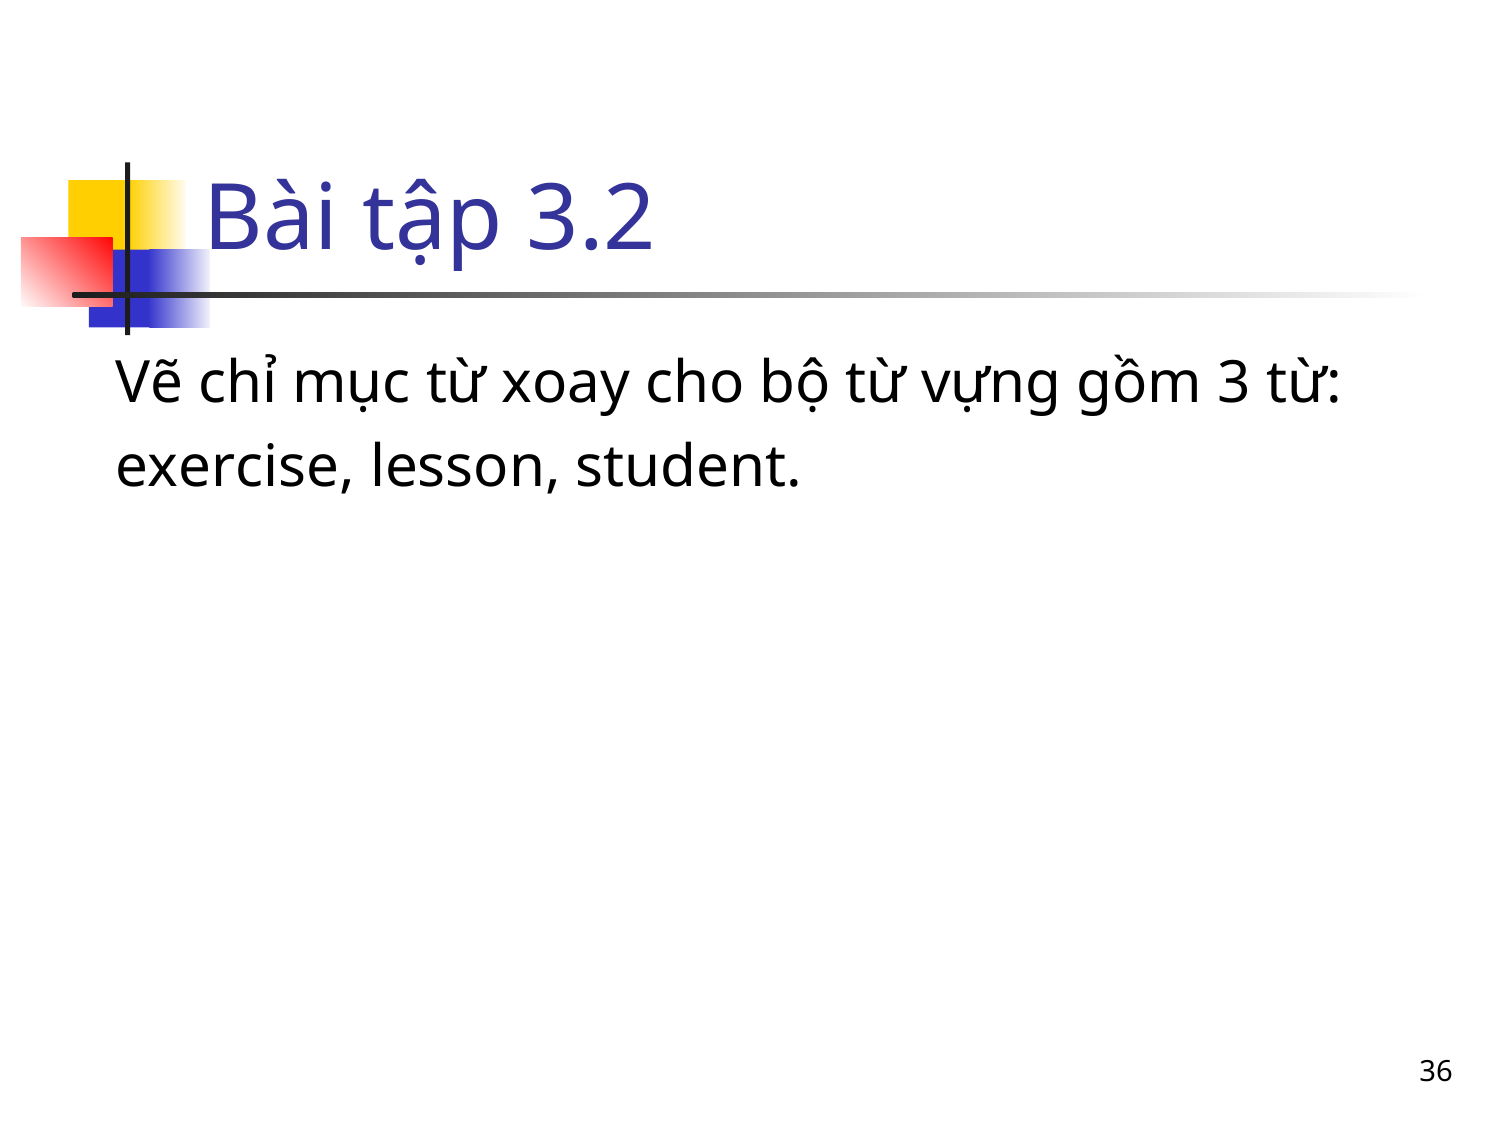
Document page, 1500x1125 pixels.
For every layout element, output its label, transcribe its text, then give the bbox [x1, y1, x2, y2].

title Bài tập 3.2 [188, 35, 1468, 276]
list Vẽ chỉ mục từ xoay cho bộ từ vựng gồm 3 từ: exercise, lesson, student. [100, 336, 1469, 1012]
text_box <number> [1155, 1024, 1468, 1100]
